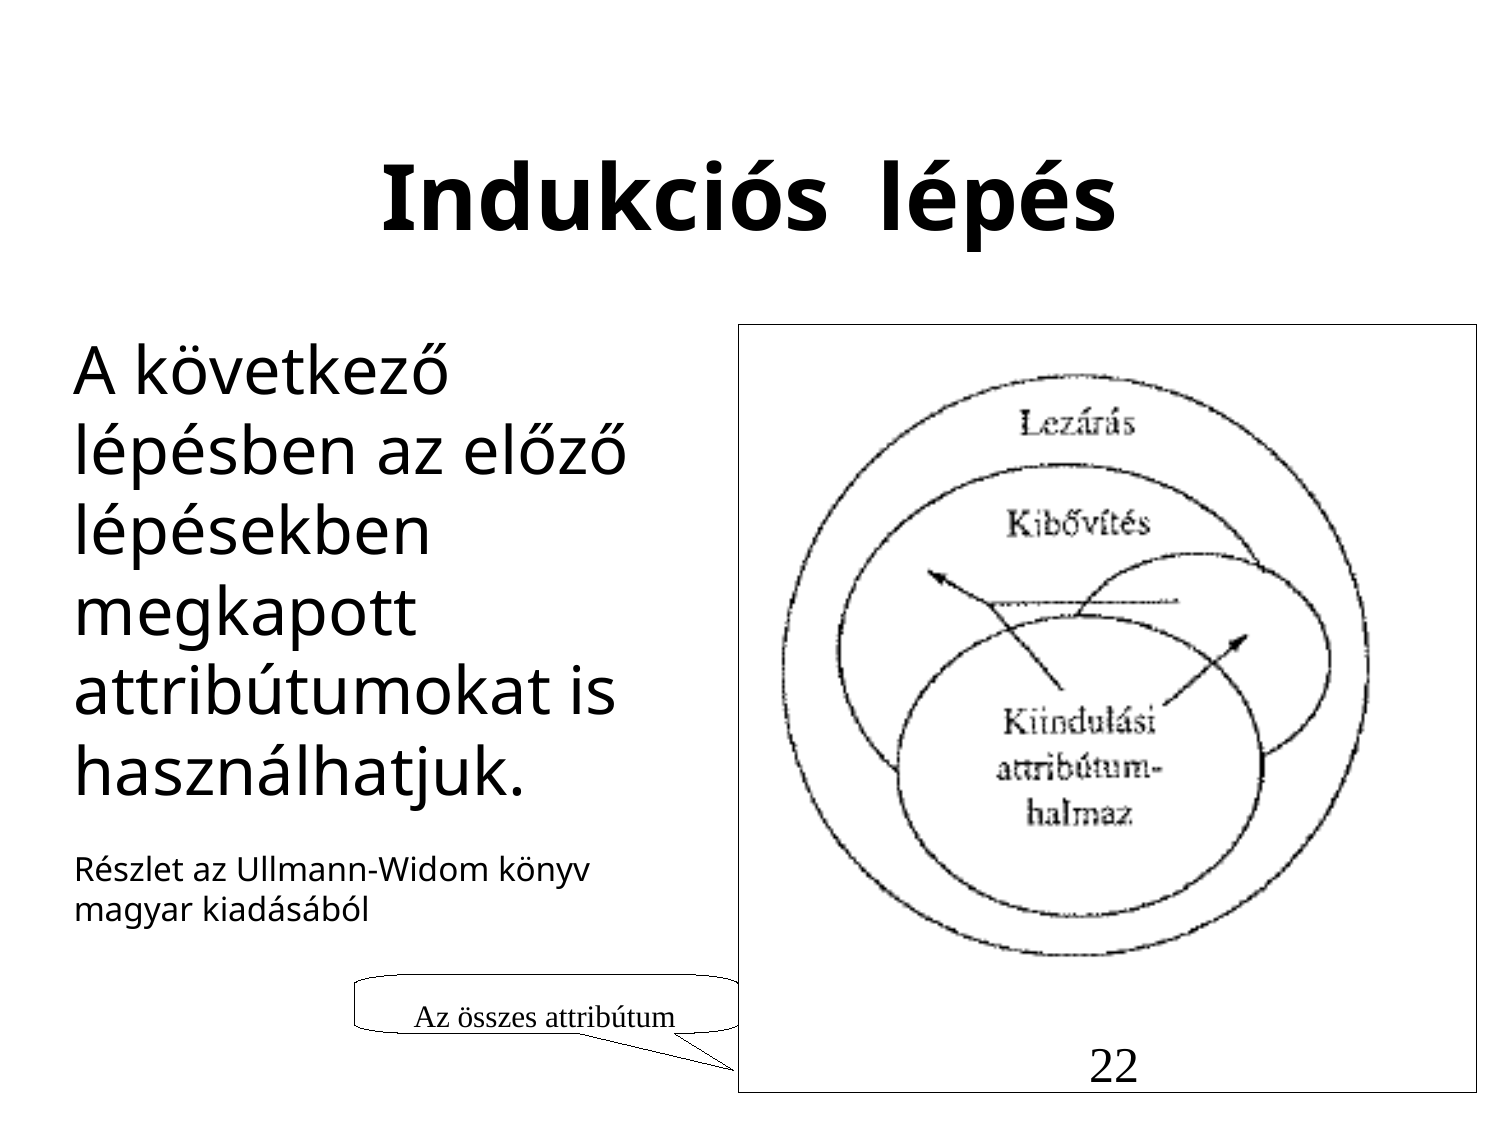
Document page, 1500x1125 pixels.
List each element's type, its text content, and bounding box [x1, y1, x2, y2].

text_box Az összes attribútum [354, 974, 739, 1034]
text_box Az összes attribútum [413, 995, 680, 1034]
list A következő lépésben az előző lépésekben megkapott attribútumokat is használhatjuk. Részlet az Ullmann-Widom könyv magyar kiadásából [59, 320, 709, 945]
text_box [738, 324, 1477, 1093]
text_box Az összes attribútum [580, 1034, 734, 1071]
title Indukciós lépés [112, 75, 1388, 312]
